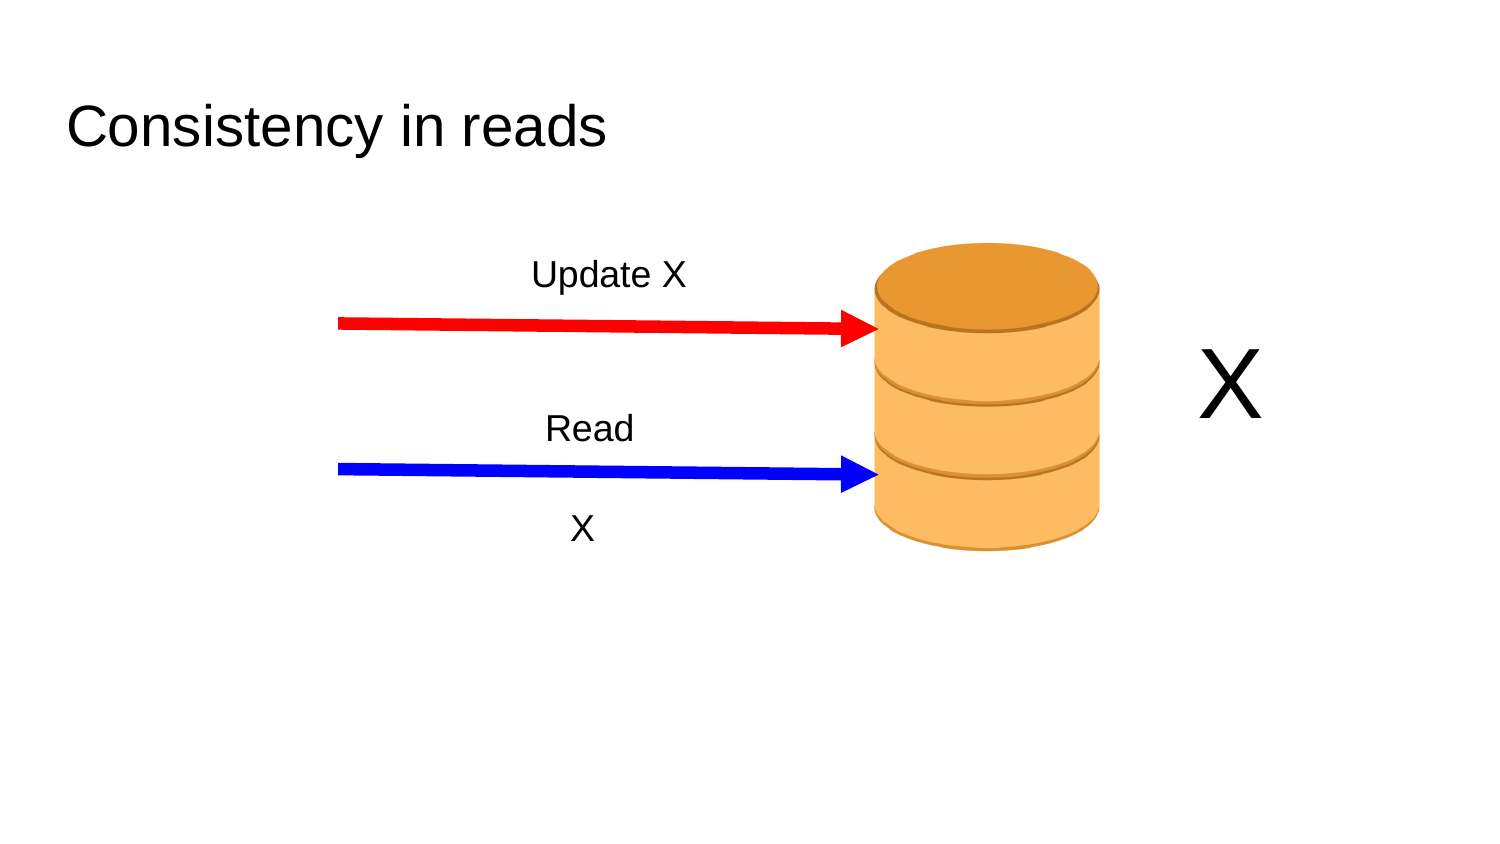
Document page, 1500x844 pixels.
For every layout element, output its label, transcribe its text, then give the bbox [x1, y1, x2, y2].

text_box Read [530, 389, 687, 455]
text_box X [555, 489, 712, 555]
text_box Update X [516, 235, 736, 301]
title Consistency in reads [51, 72, 1449, 167]
picture [852, 235, 1115, 566]
text_box X [1181, 303, 1317, 455]
